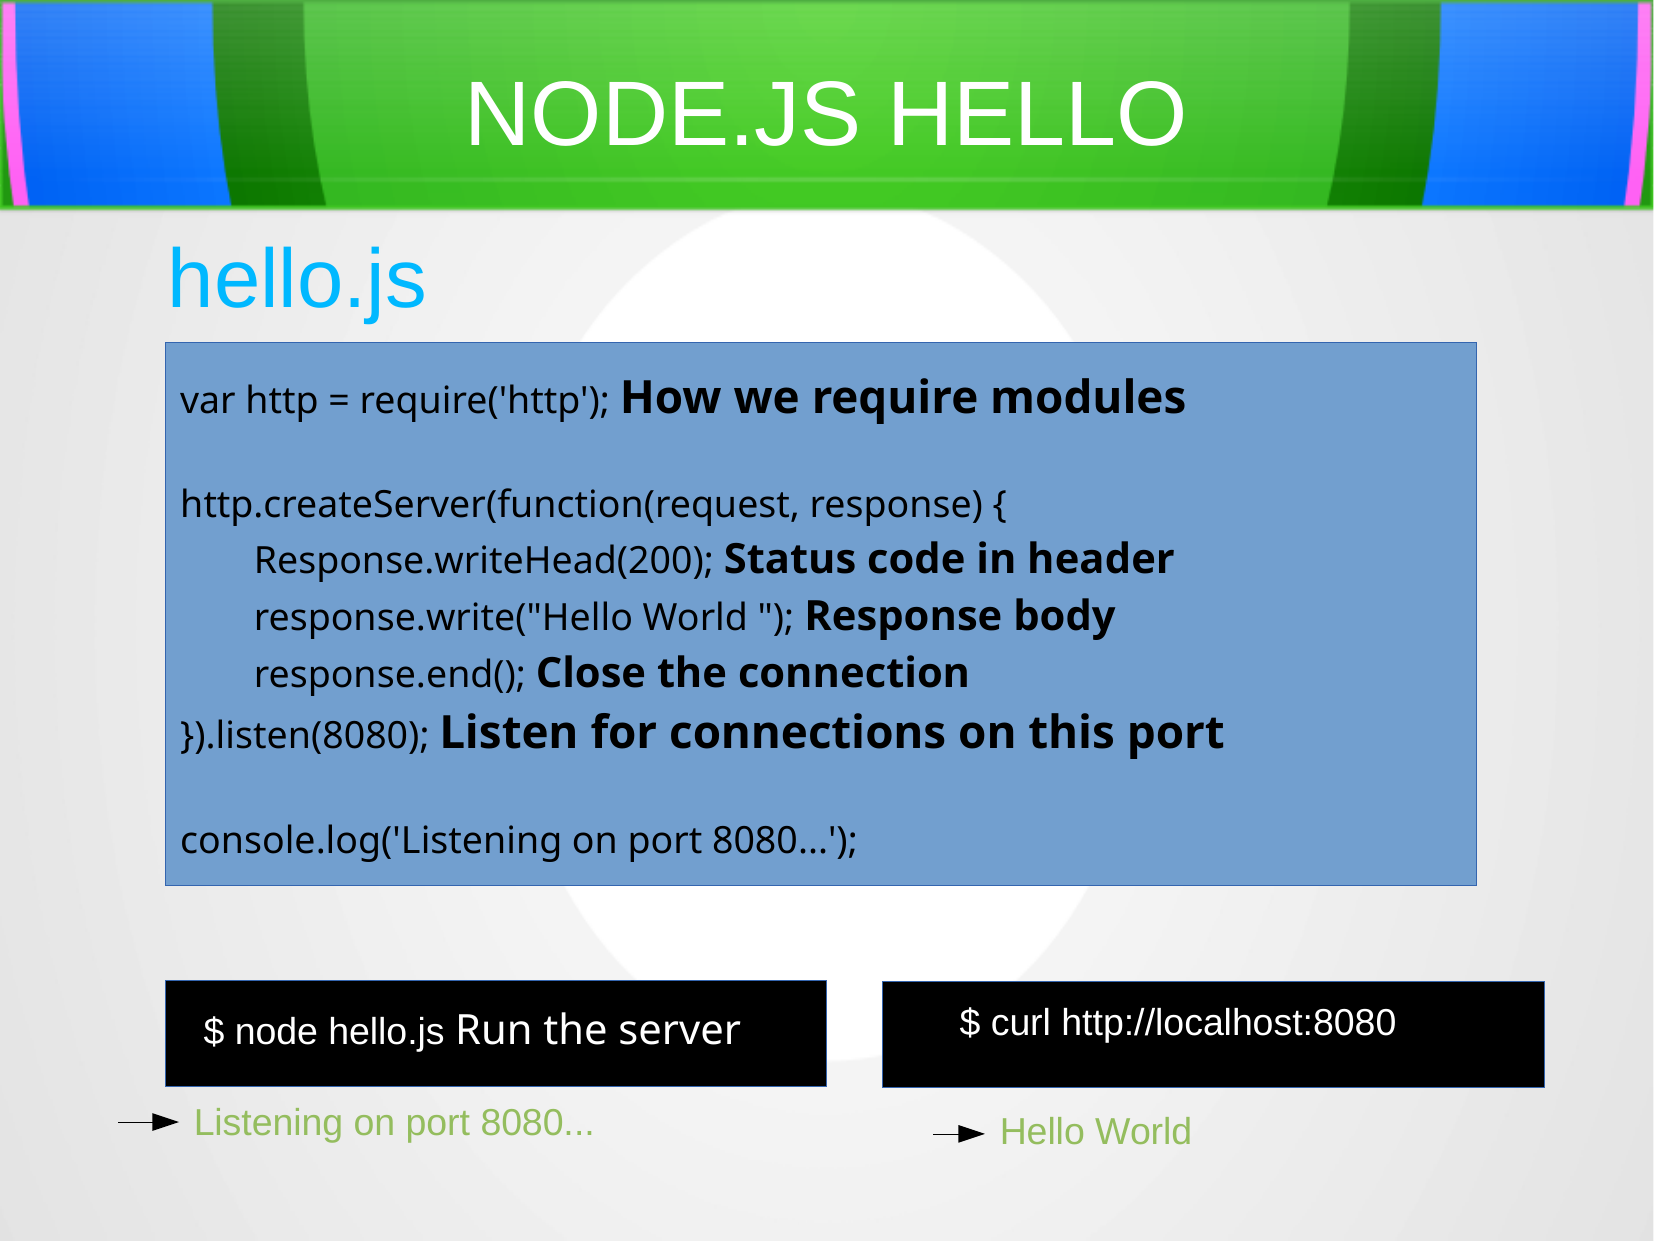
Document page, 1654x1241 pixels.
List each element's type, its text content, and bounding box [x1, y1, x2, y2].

text_box hello.js [129, 224, 1158, 333]
text_box var http = require('http'); How we require modules http.createServer(function(request, response) { Response.writeHead(200); Status code in header response.write("Hello World "); Response body response.end(); Close the connection }).listen(8080); Listen for connections on this port console.log('Listening on port 8080...'); [165, 342, 1477, 886]
text_box $ curl http://localhost:8080 [944, 994, 1412, 1052]
text_box $ node hello.js Run the server [188, 992, 815, 1075]
text_box Listening on port 8080... [179, 1094, 611, 1151]
picture [0, 0, 1654, 1241]
text_box [165, 980, 827, 1087]
title NODE.JS HELLO [82, 49, 1571, 179]
text_box Hello World [984, 1102, 1208, 1160]
text_box [882, 981, 1545, 1088]
